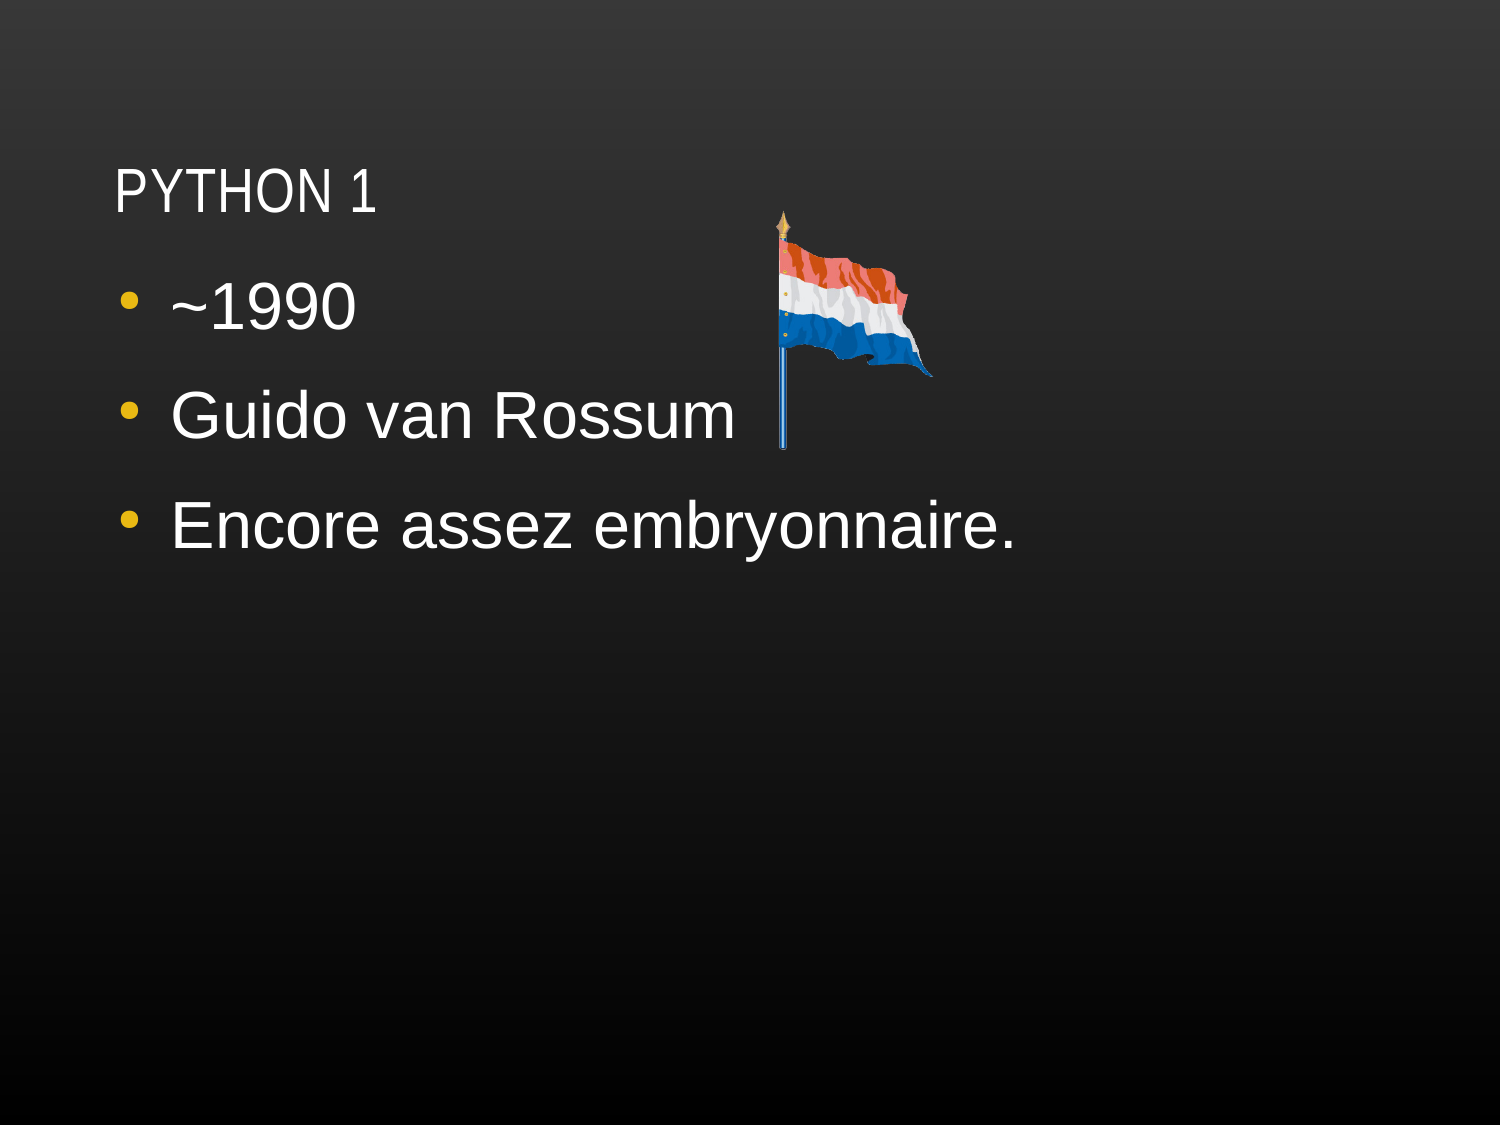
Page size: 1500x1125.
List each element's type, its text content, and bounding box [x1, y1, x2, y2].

picture [601, 75, 1111, 585]
title Python 1 [99, 45, 1400, 233]
list ~1990 Guido van Rossum Encore assez embryonnaire. [99, 262, 1400, 1005]
